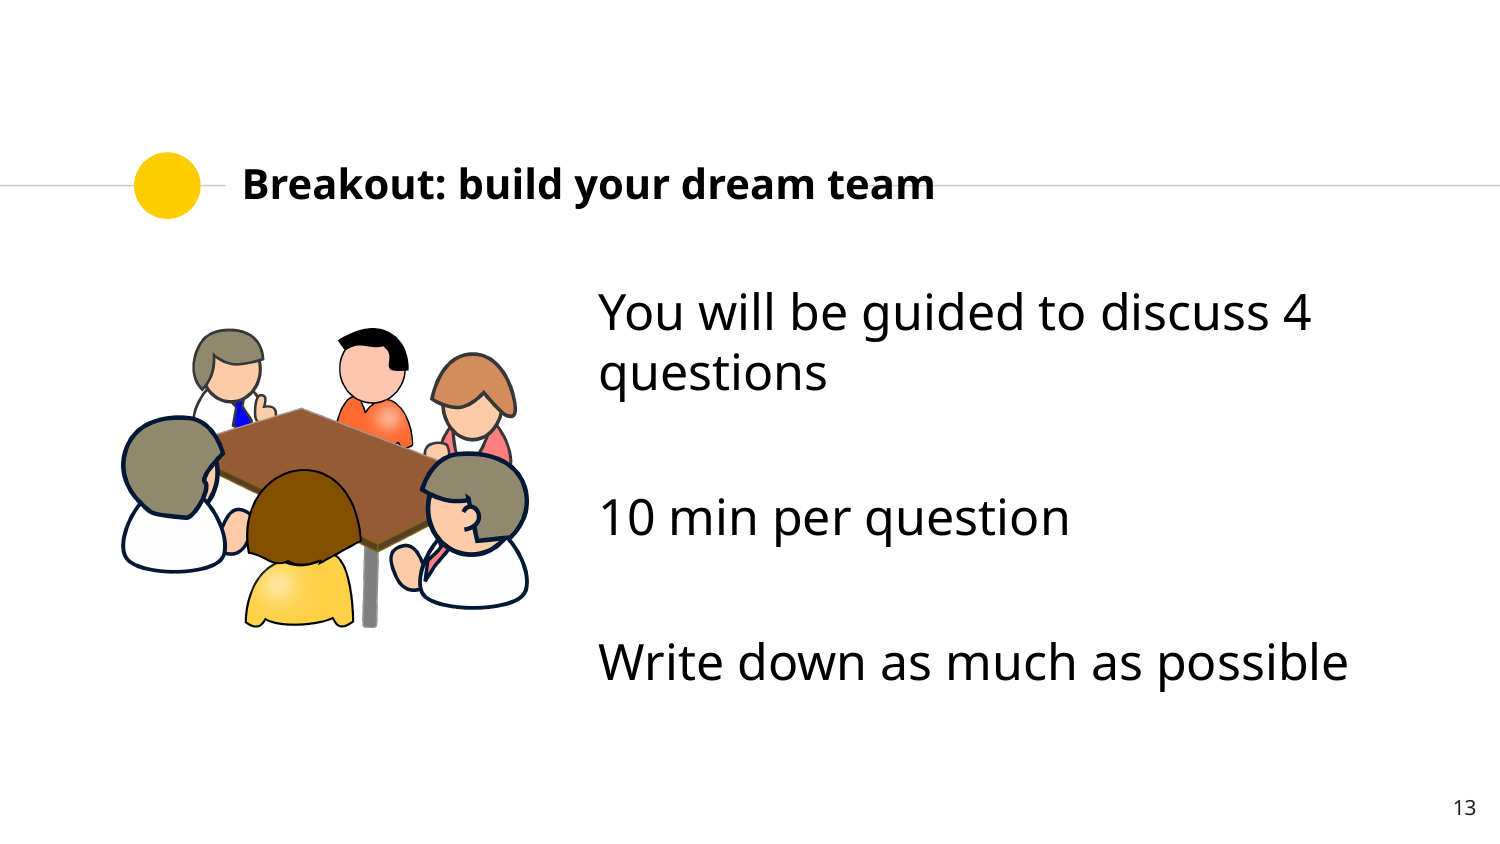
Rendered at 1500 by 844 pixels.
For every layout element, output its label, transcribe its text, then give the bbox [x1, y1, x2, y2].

picture [121, 328, 529, 628]
title Breakout: build your dream team [226, 146, 1028, 219]
slide_number 1 [1401, 779, 1492, 844]
list You will be guided to discuss 4 questions 10 min per question Write down as much as possible [583, 265, 1500, 776]
